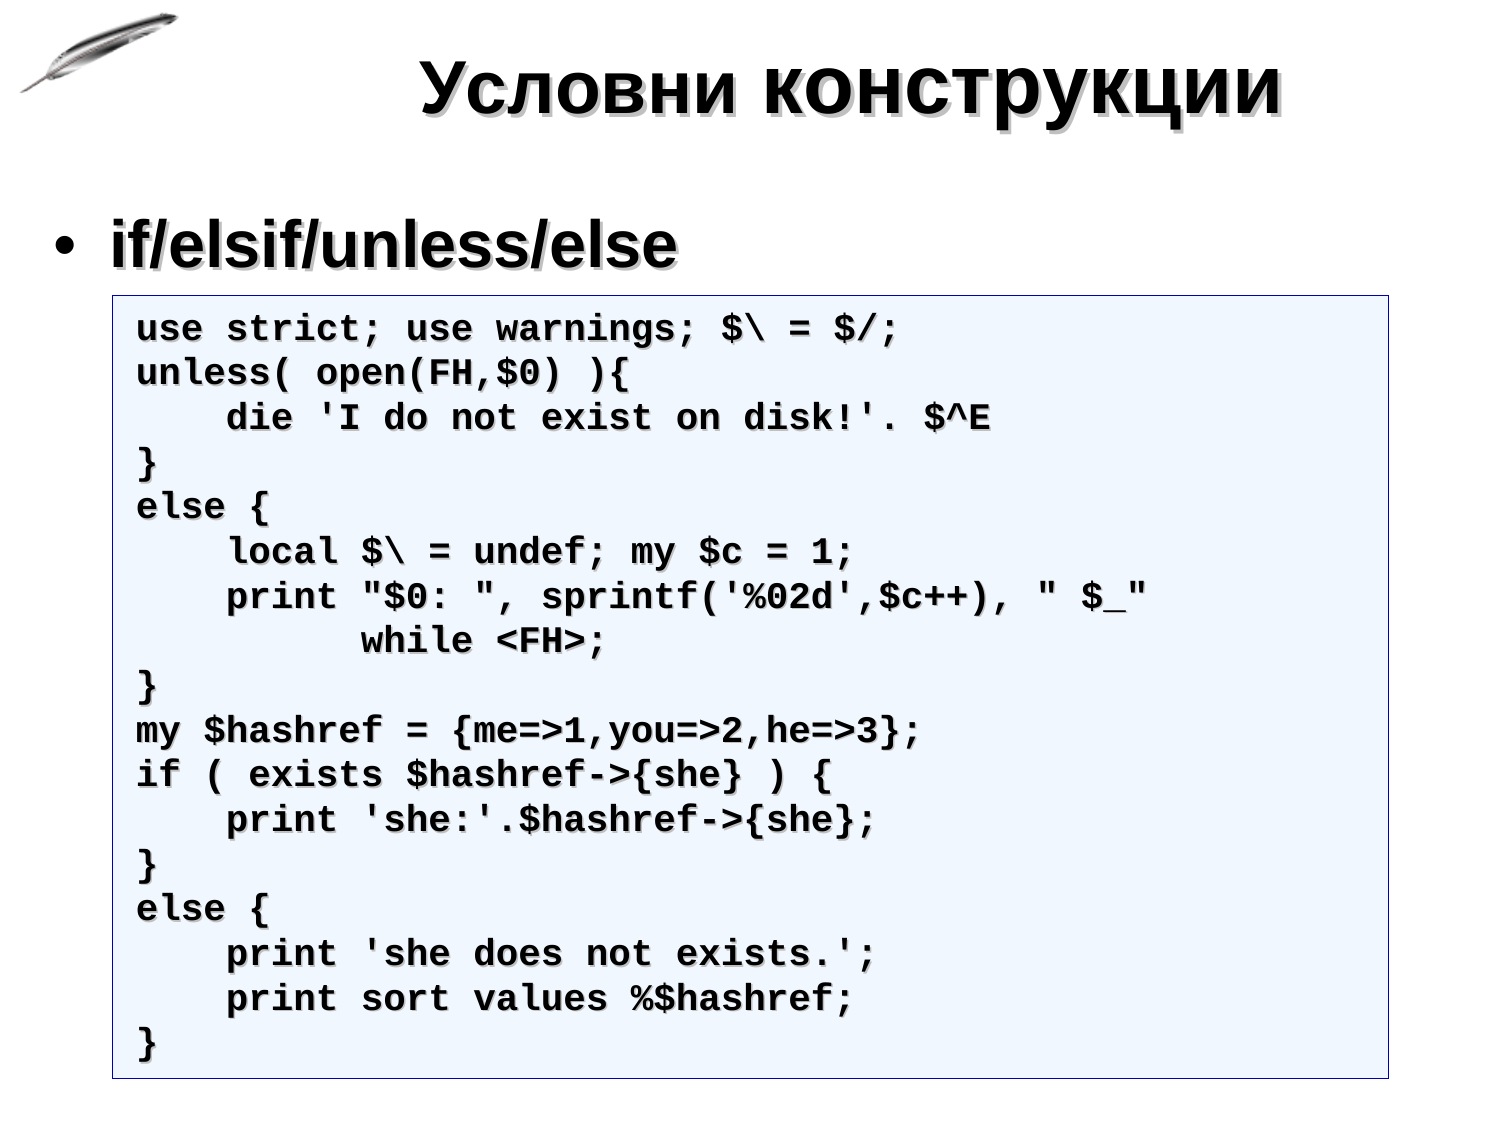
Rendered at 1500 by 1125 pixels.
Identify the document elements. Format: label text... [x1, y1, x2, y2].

title Условни конструкции [419, 0, 1459, 179]
text_box use strict; use warnings; $\ = $/; unless( open(FH,$0) ){ die 'I do not exist on disk!'. $^E } else { local $\ = undef; my $c = 1; print "$0: ", sprintf('%02d',$c++), " $_" while <FH>; } my $hashref = {me=>1,you=>2,he=>3}; if ( exists $hashref->{she} ) { print 'she:'.$hashref->{she}; } else { print 'she does not exists.'; print sort values %$hashref; } [112, 295, 1388, 1078]
list if/elsif/unless/else [53, 207, 1447, 1084]
picture [16, 11, 184, 95]
